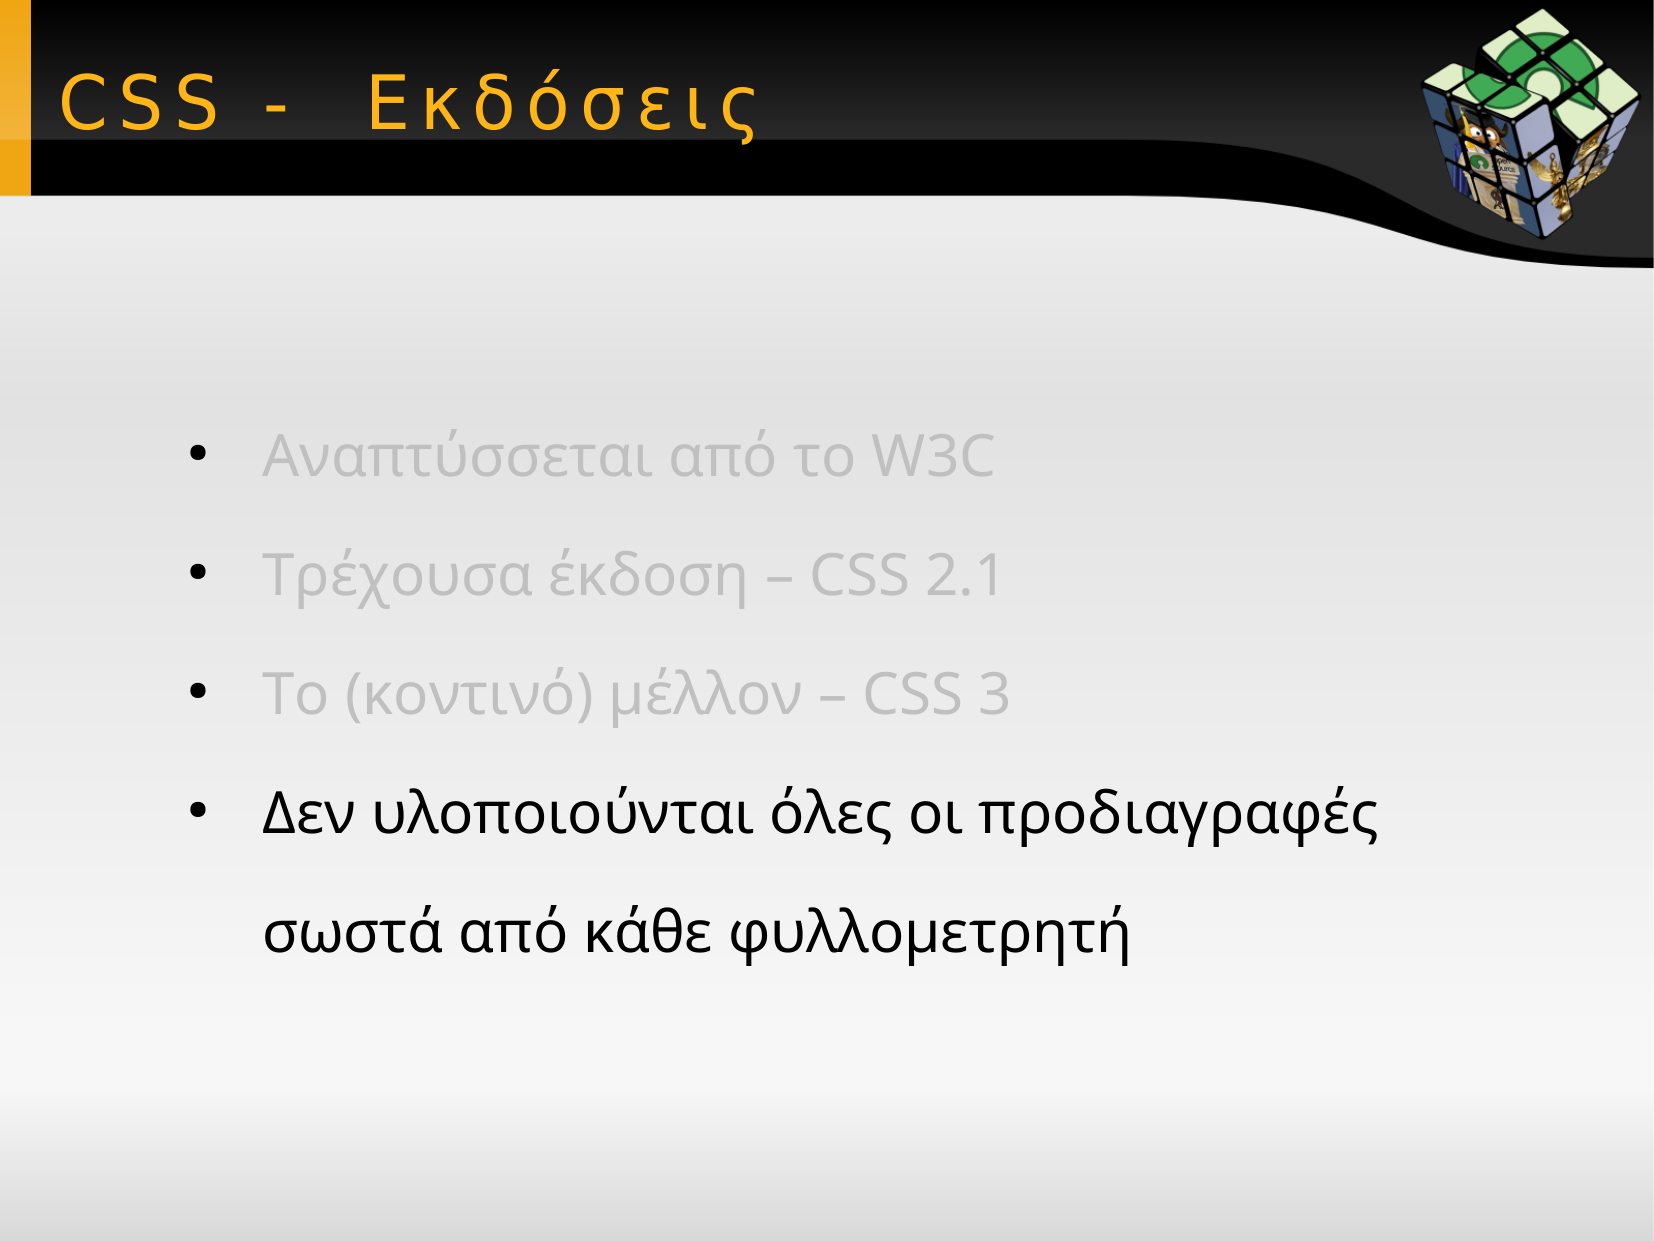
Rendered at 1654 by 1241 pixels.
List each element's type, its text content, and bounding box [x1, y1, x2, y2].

picture [0, 0, 1654, 1241]
subtitle Αναπτύσσεται από το W3C Τρέχουσα έκδοση – CSS 2.1 Το (κοντινό) μέλλον – CSS 3 Δεν υλοποιούνται όλες οι προδιαγραφές σωστά από κάθε φυλλομετρητή [187, 375, 1534, 1080]
title CSS - Εκδόσεις [59, 29, 1270, 178]
